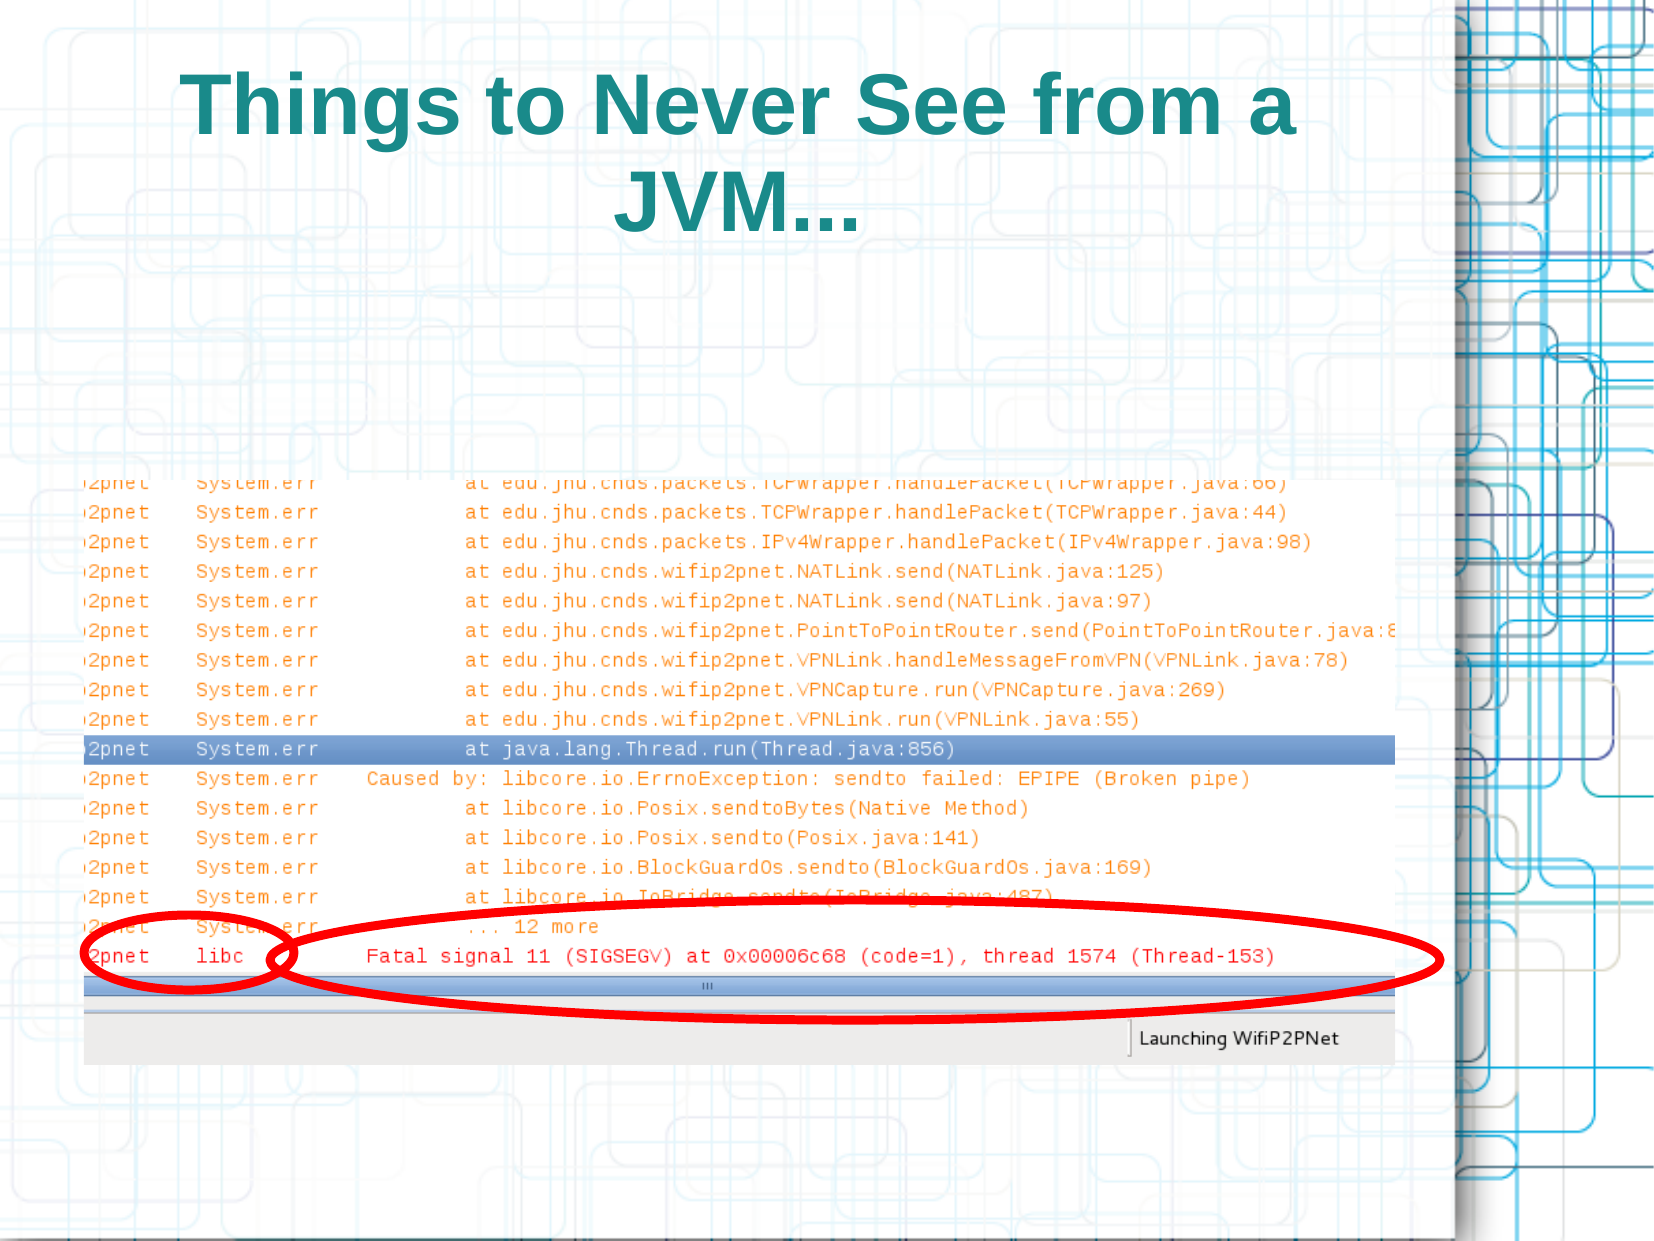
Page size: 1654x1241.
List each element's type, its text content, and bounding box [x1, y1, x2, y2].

title Things to Never See from a JVM... [59, 49, 1418, 257]
text_box [83, 900, 1441, 1021]
picture [0, 0, 1654, 1241]
